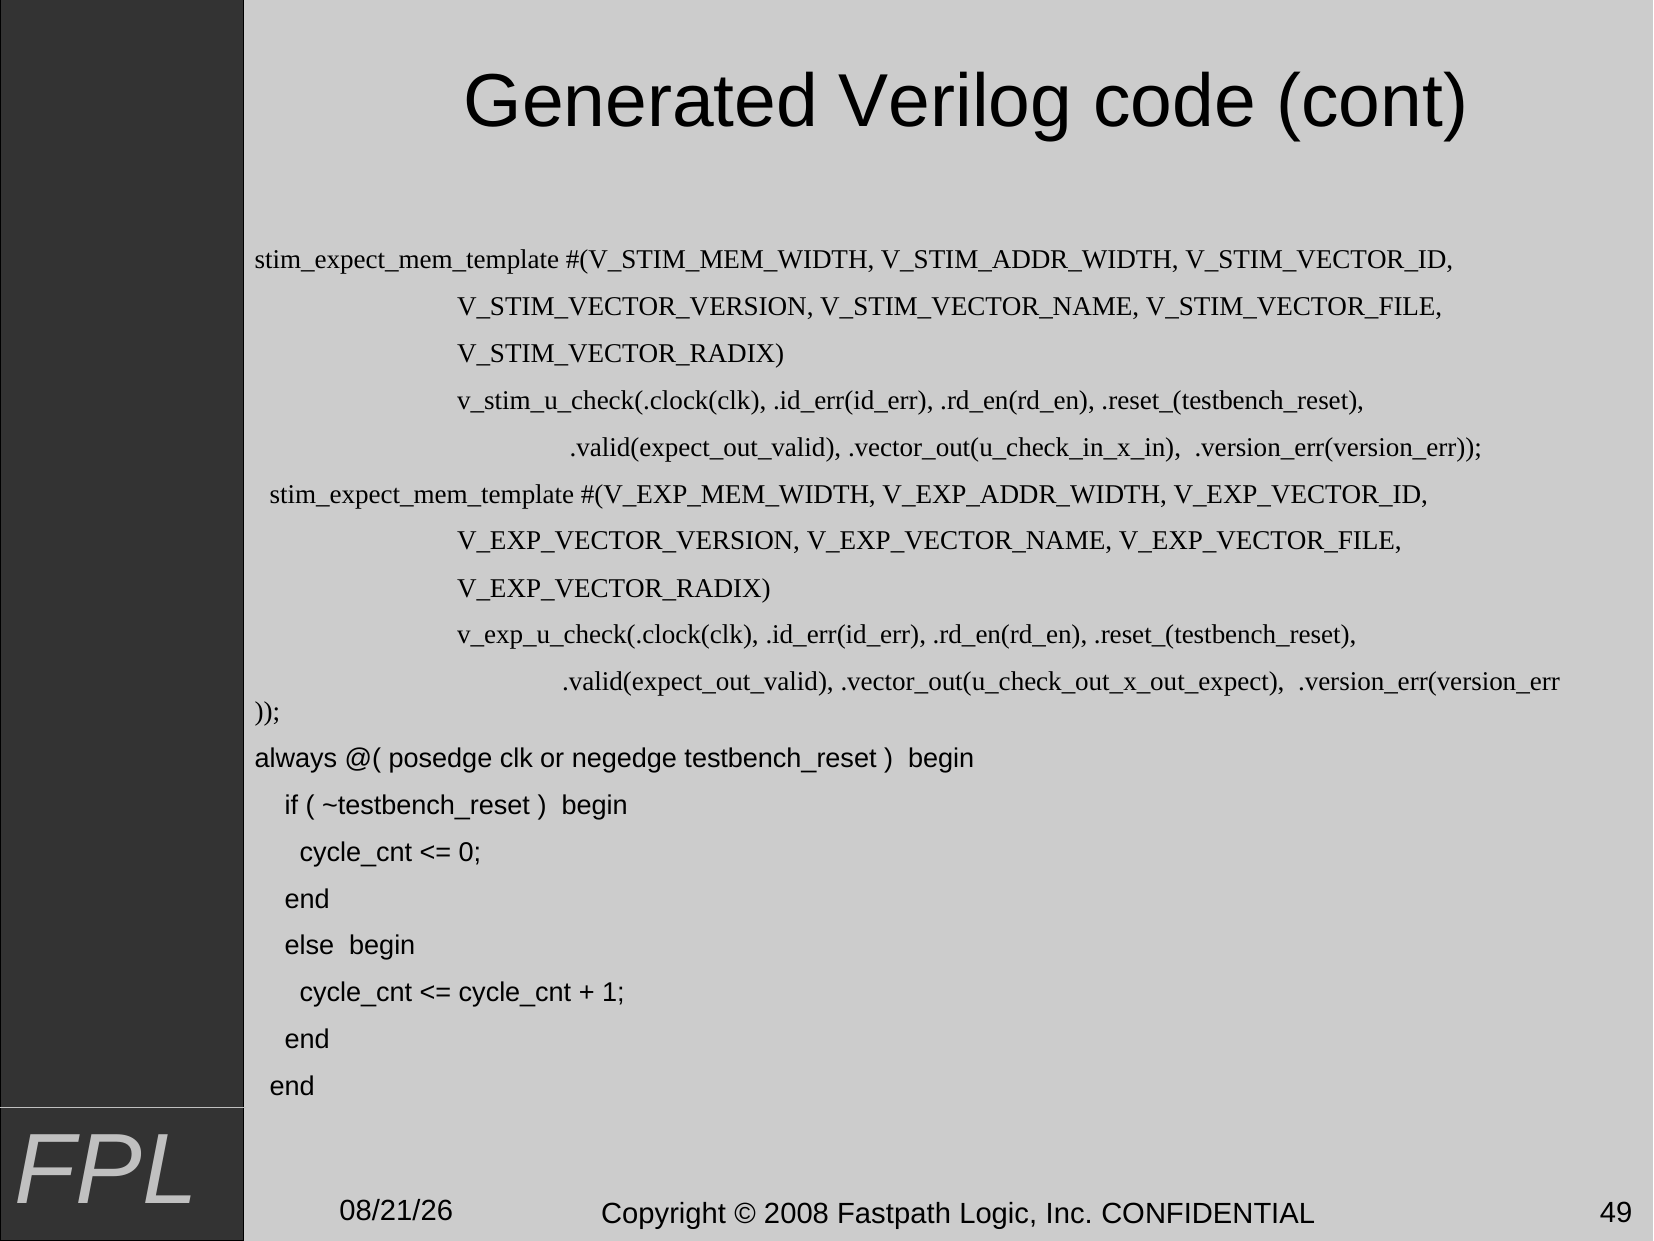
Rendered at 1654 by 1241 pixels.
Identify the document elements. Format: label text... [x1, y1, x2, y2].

title Generated Verilog code (cont) [415, 0, 1518, 201]
subtitle stim_expect_mem_template #(V_STIM_MEM_WIDTH, V_STIM_ADDR_WIDTH, V_STIM_VECTOR_ID, V_STIM_VECTOR_VERSION, V_STIM_VECTOR_NAME, V_STIM_VECTOR_FILE, V_STIM_VECTOR_RADIX) v_stim_u_check(.clock(clk), .id_err(id_err), .rd_en(rd_en), .reset_(testbench_reset), .valid(expect_out_valid), .vector_out(u_check_in_x_in), .version_err(version_err)); stim_expect_mem_template #(V_EXP_MEM_WIDTH, V_EXP_ADDR_WIDTH, V_EXP_VECTOR_ID, V_EXP_VECTOR_VERSION, V_EXP_VECTOR_NAME, V_EXP_VECTOR_FILE, V_EXP_VECTOR_RADIX) v_exp_u_check(.clock(clk), .id_err(id_err), .rd_en(rd_en), .reset_(testbench_reset), .valid(expect_out_valid), .vector_out(u_check_out_x_out_expect), .version_err(version_err)); always @( posedge clk or negedge testbench_reset ) begin if ( ~testbench_reset ) begin cycle_cnt <= 0; end else begin cycle_cnt <= cycle_cnt + 1; end end [254, 164, 1567, 1229]
